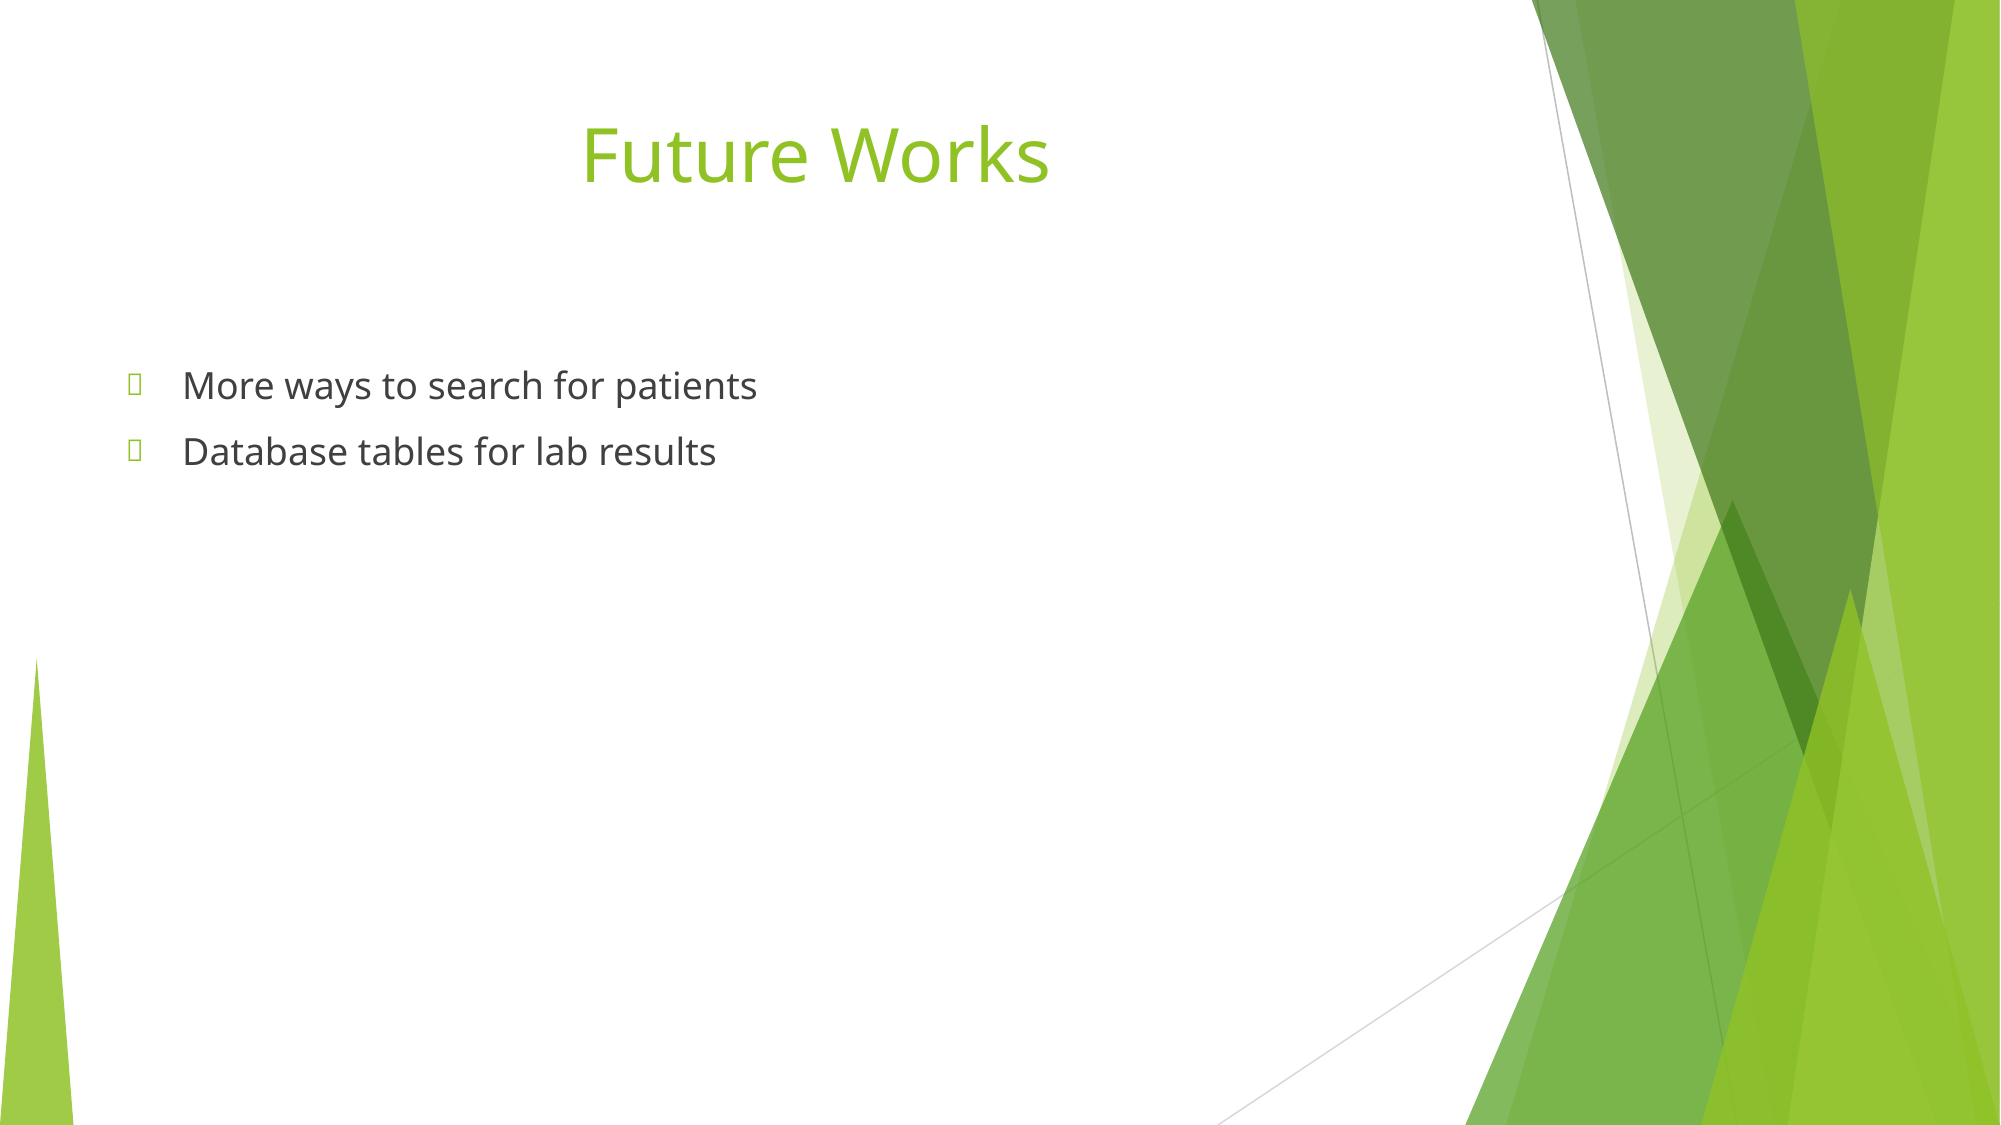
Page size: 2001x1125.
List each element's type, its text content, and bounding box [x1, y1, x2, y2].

title Future Works [111, 99, 1522, 317]
list More ways to search for patients Database tables for lab results [111, 354, 1522, 992]
